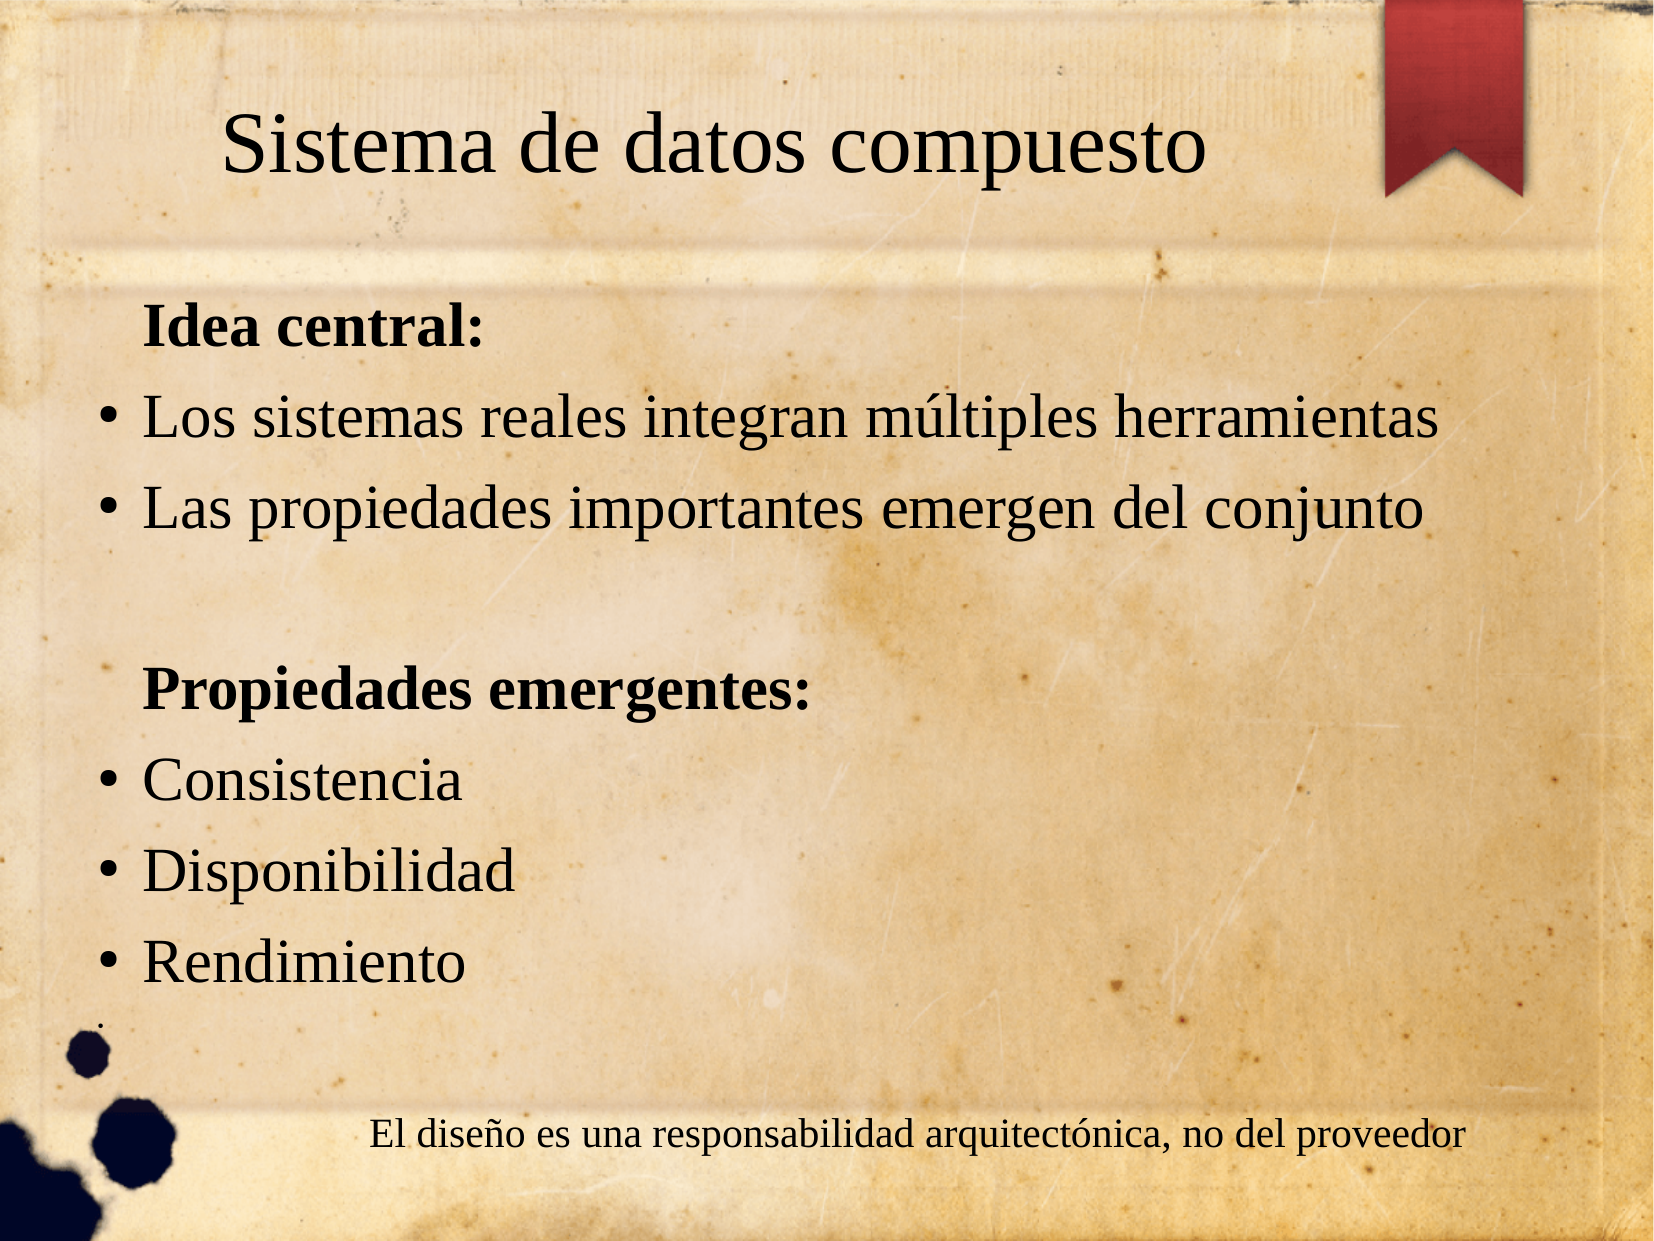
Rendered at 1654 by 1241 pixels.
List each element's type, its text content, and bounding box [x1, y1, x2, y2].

list Idea central: Los sistemas reales integran múltiples herramientas Las propiedades importantes emergen del conjunto Propiedades emergentes: Consistencia Disponibilidad Rendimiento [82, 290, 1571, 1010]
picture [0, 0, 1654, 1241]
title Sistema de datos compuesto [82, 49, 1347, 237]
text_box El diseño es una responsabilidad arquitectónica, no del proveedor [354, 1103, 1506, 1211]
